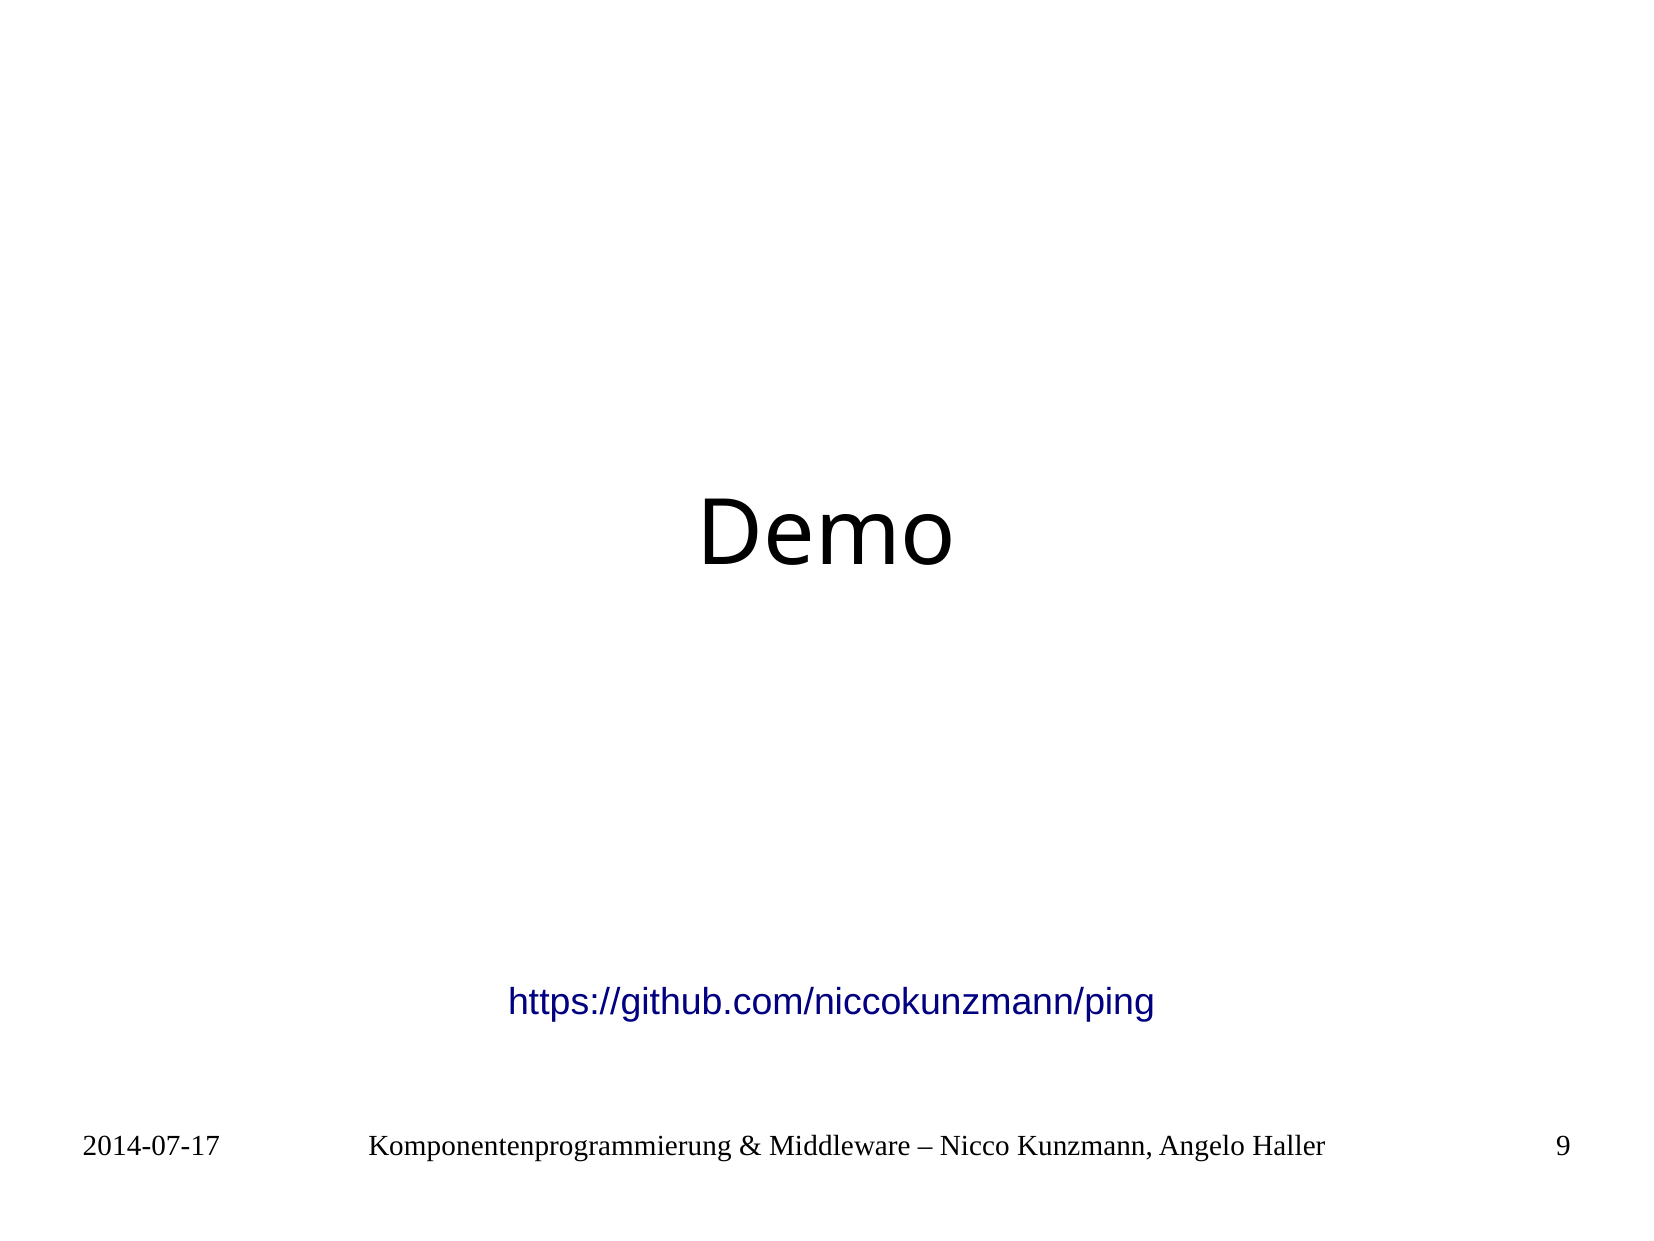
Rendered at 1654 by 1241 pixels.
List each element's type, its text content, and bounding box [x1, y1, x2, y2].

text_box https://github.com/niccokunzmann/ping [493, 973, 1171, 1036]
title Demo [82, 49, 1571, 1010]
